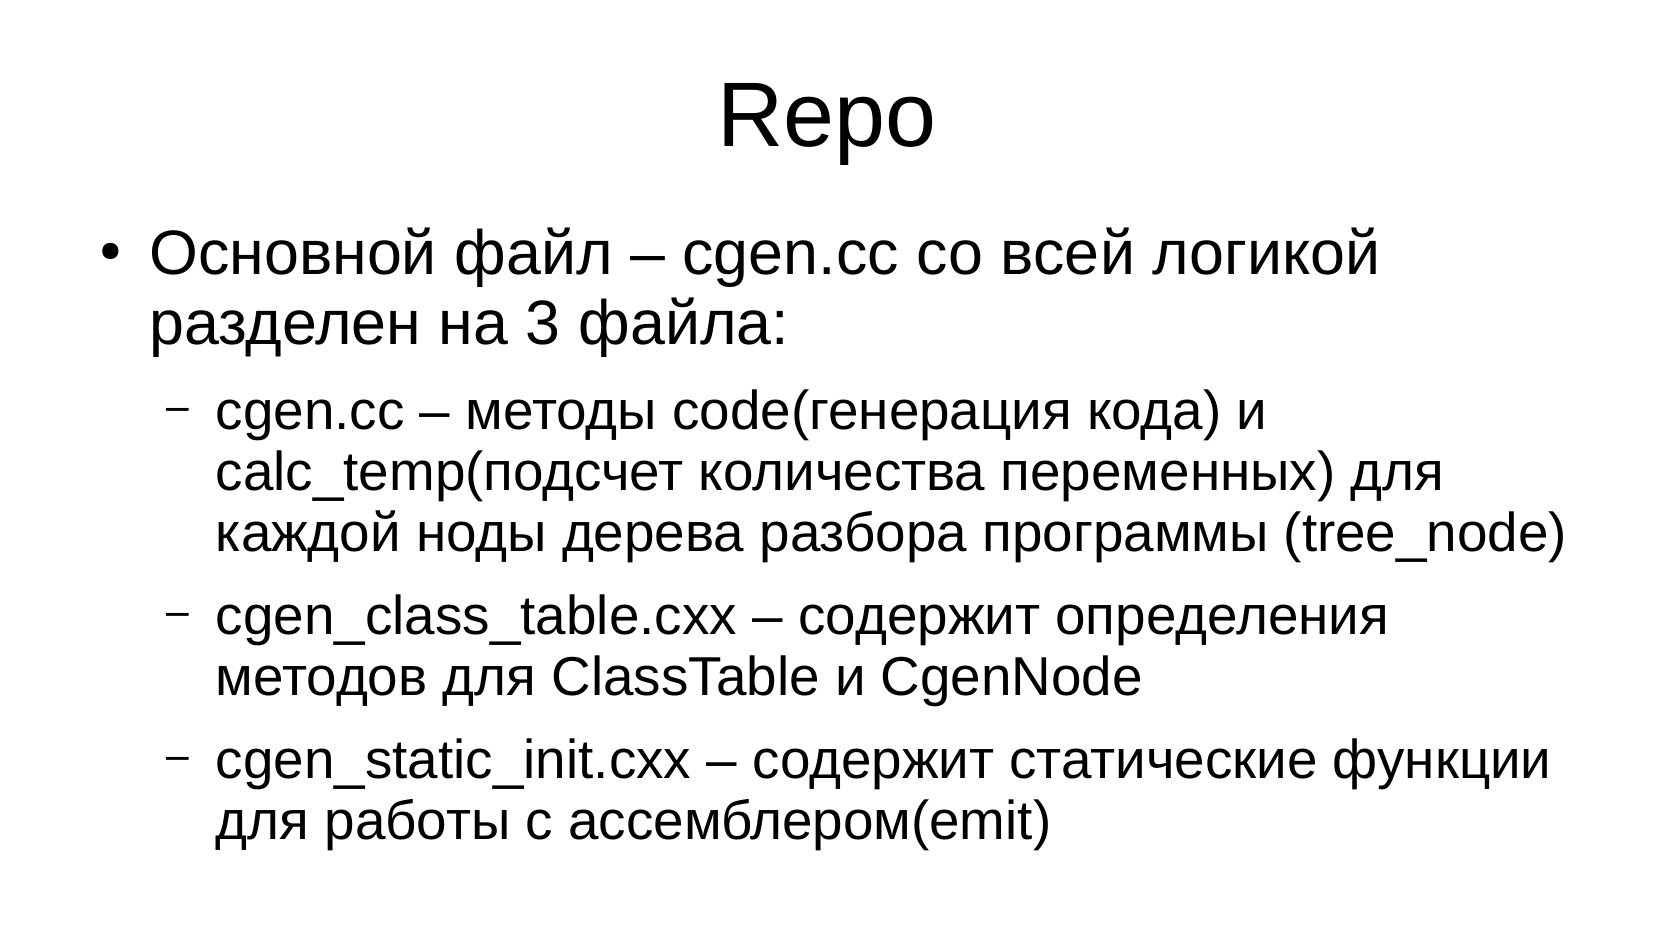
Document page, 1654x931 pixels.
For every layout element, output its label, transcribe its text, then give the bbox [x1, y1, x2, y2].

title Repo [82, 37, 1571, 193]
list Основной файл – cgen.cc со всей логикой разделен на 3 файла: cgen.cc – методы code(генерация кода) и calc_temp(подсчет количества переменных) для каждой ноды дерева разбора программы (tree_node) cgen_class_table.cxx – содержит определения методов для ClassTable и CgenNode cgen_static_init.cxx – содержит статические функции для работы с ассемблером(emit) [82, 217, 1571, 871]
